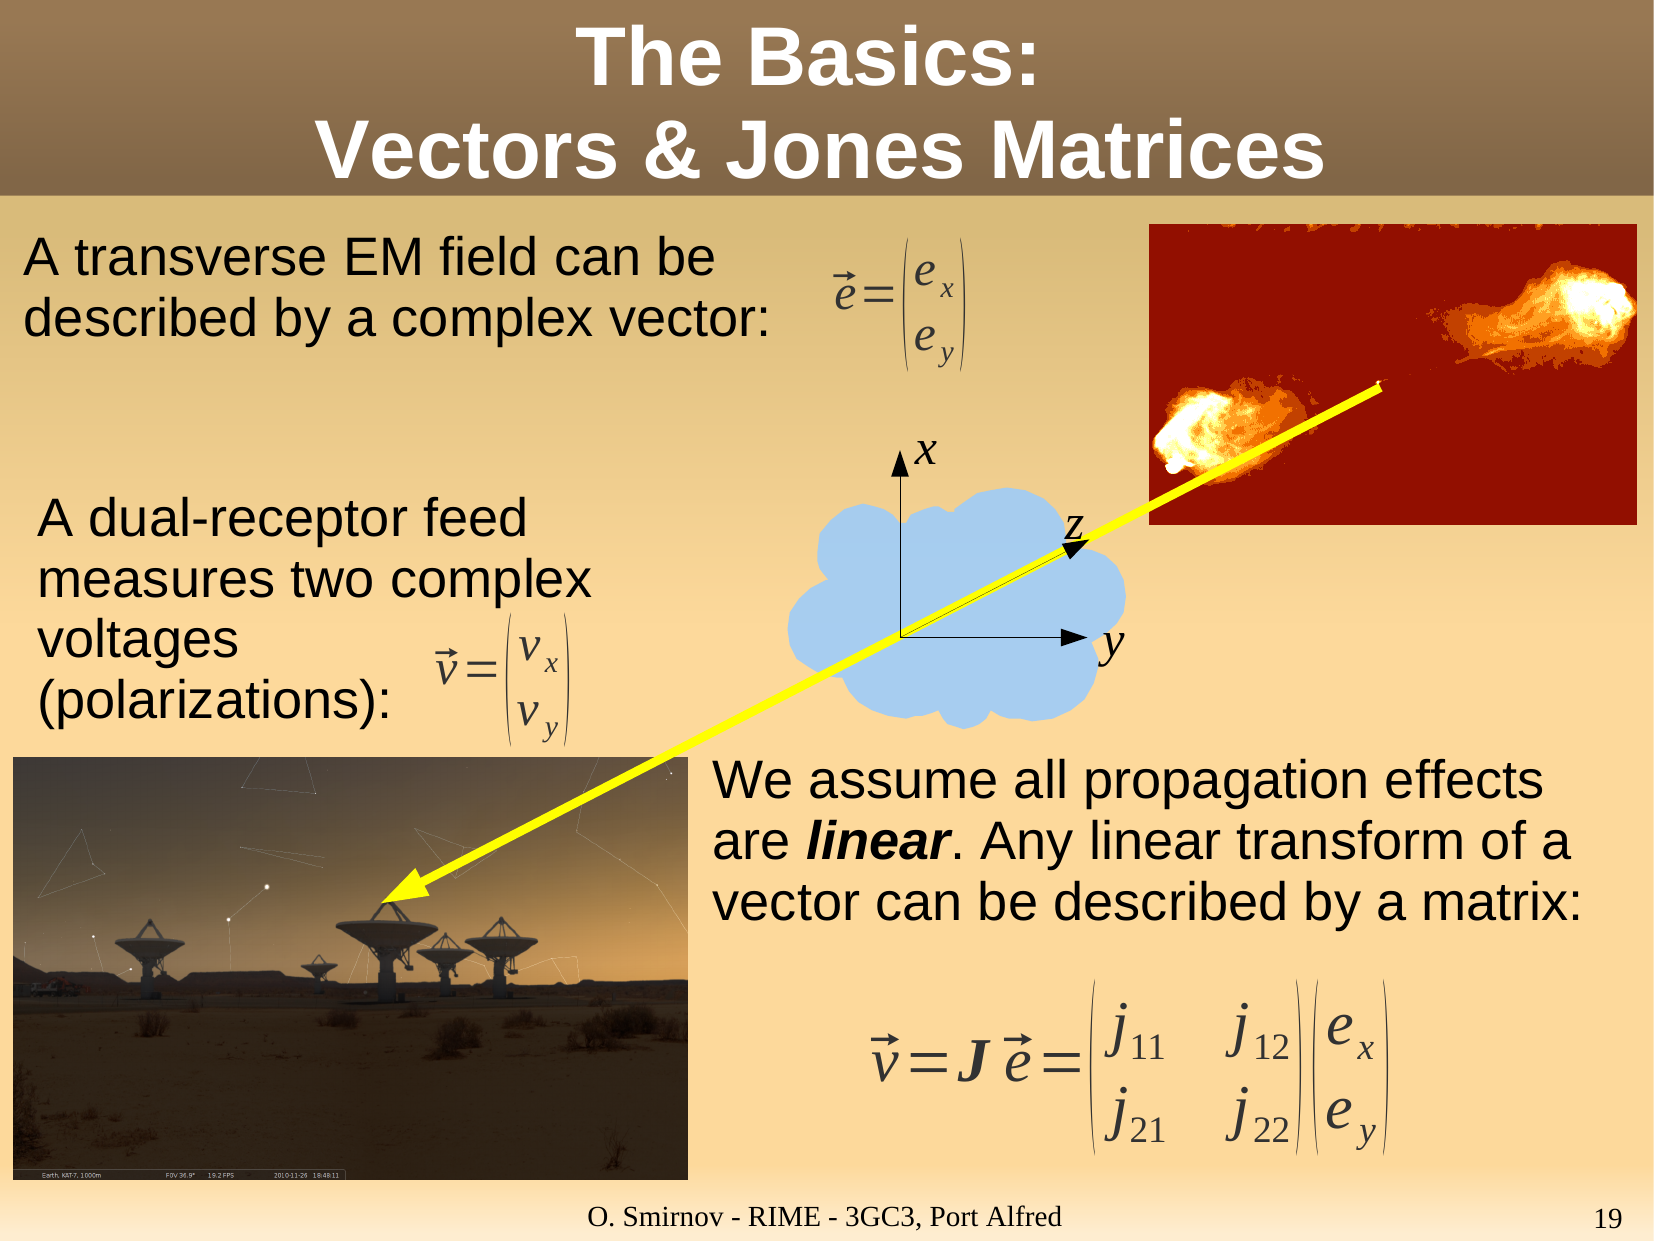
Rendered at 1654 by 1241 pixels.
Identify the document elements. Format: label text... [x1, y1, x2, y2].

list A dual-receptor feed measures two complex voltages (polarizations): [37, 487, 751, 801]
chart [863, 235, 974, 376]
text_box x [900, 412, 976, 488]
text_box y [1087, 604, 1163, 676]
list We assume all propagation effects are linear. Any linear transform of a vector can be described by a matrix: [712, 750, 1613, 1063]
title The Basics: Vectors & Jones Matrices [76, 0, 1565, 208]
chart [427, 610, 578, 751]
text_box [901, 487, 1050, 629]
text_box [909, 558, 1126, 637]
text_box [787, 503, 900, 672]
chart [862, 1063, 1397, 1160]
text_box z [1050, 487, 1126, 558]
picture [0, 0, 1654, 1241]
list A transverse EM field can be described by a complex vector: [23, 226, 863, 413]
text_box [832, 638, 1096, 730]
